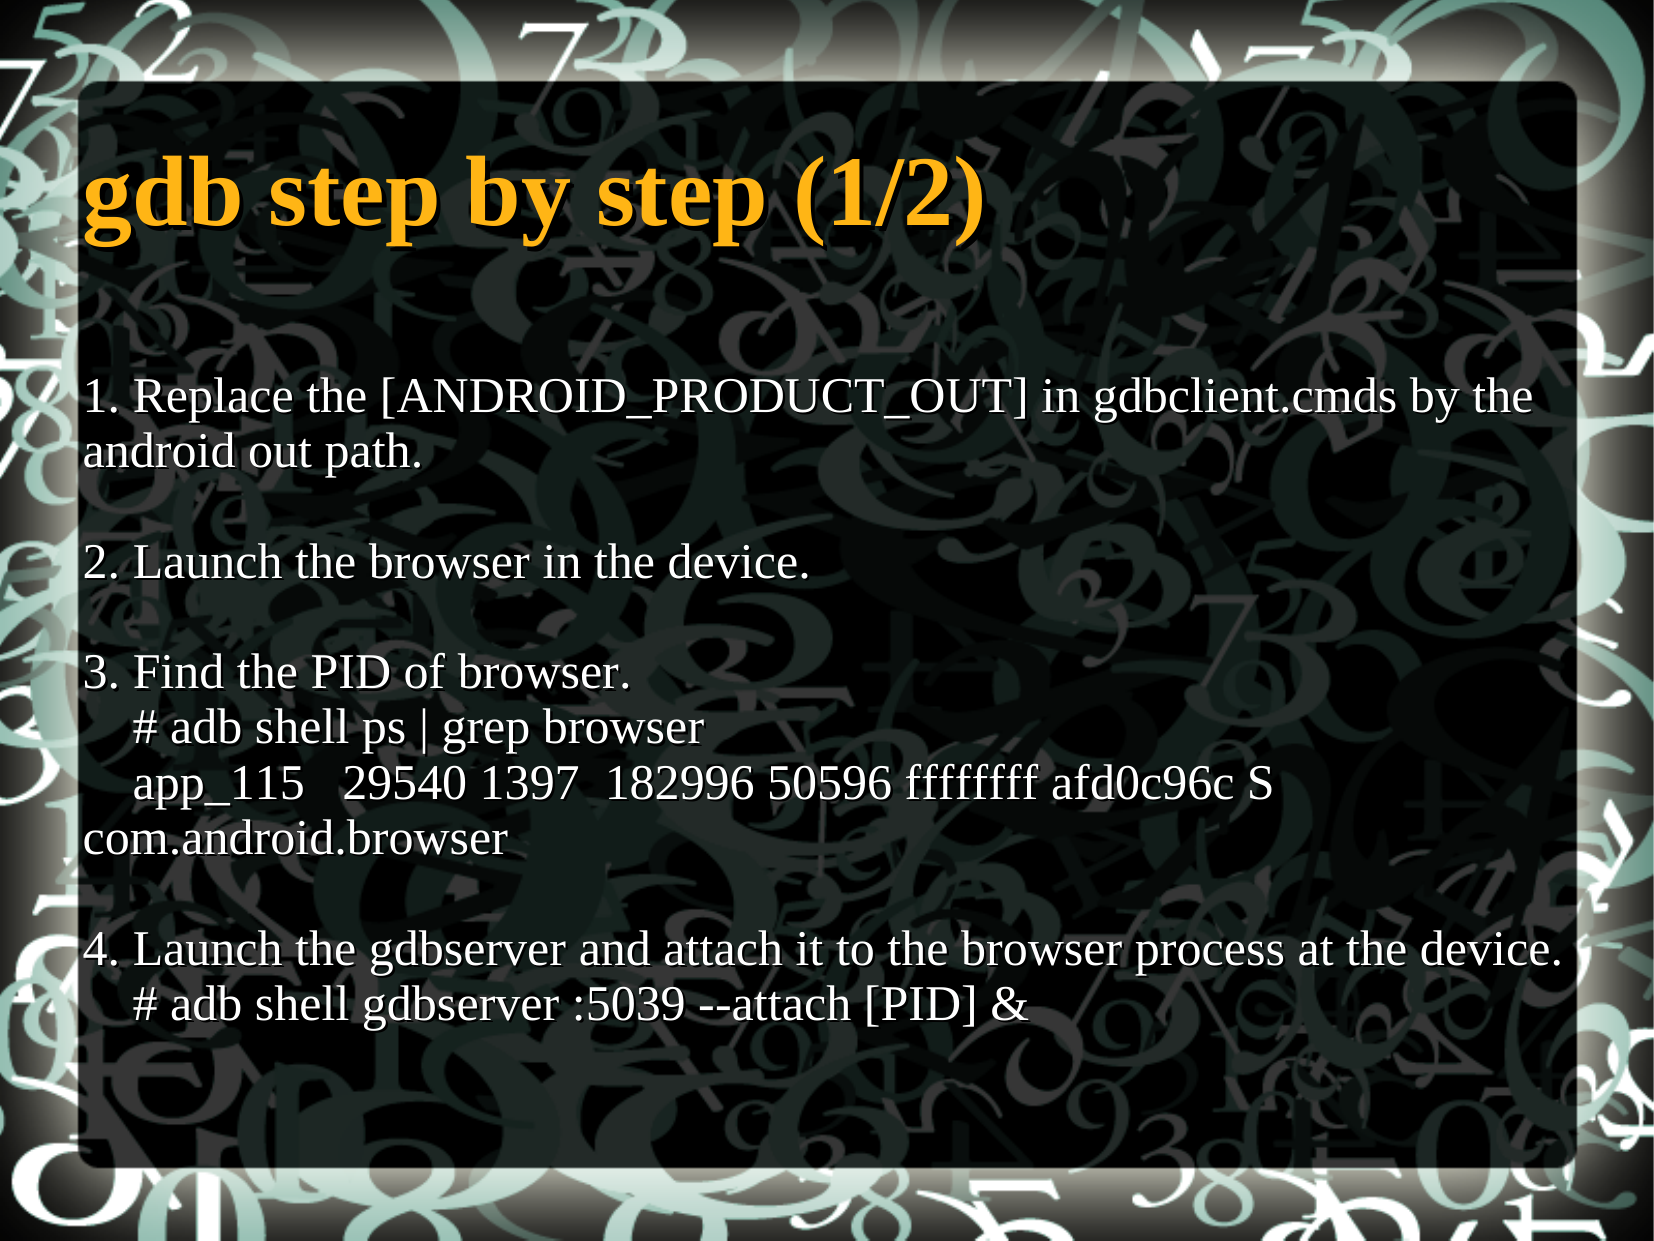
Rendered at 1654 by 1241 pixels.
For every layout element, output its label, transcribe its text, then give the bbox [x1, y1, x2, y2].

subtitle 1. Replace the [ANDROID_PRODUCT_OUT] in gdbclient.cmds by the android out path. 2. Launch the browser in the device. 3. Find the PID of browser. # adb shell ps | grep browser app_115 29540 1397 182996 50596 ffffffff afd0c96c S com.android.browser 4. Launch the gdbserver and attach it to the browser process at the device. # adb shell gdbserver :5039 --attach [PID] & [82, 290, 1571, 1109]
picture [0, 0, 1654, 1241]
title gdb step by step (1/2) [82, 88, 1571, 290]
